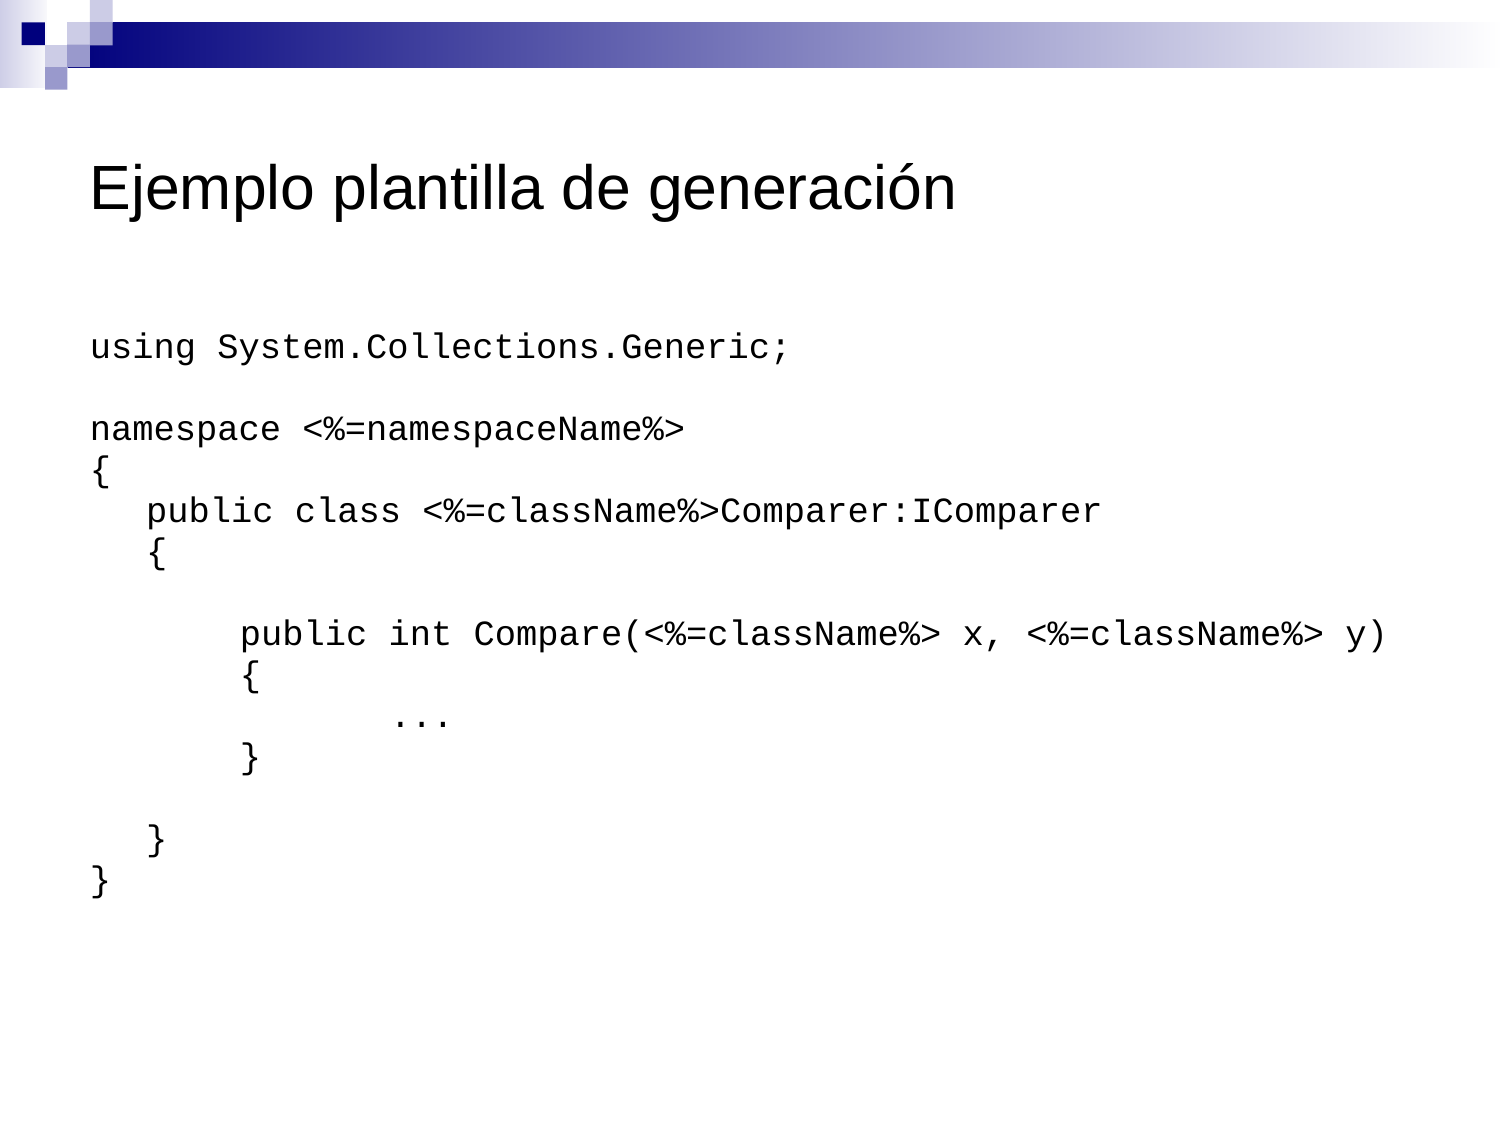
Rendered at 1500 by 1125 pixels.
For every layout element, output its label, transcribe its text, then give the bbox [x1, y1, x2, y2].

title Ejemplo plantilla de generación [75, 75, 1426, 301]
list using System.Collections.Generic; namespace <%=namespaceName%> { public class <%=className%>Comparer:IComparer { public int Compare(<%=className%> x, <%=className%> y) { ... } } } [75, 324, 1426, 963]
